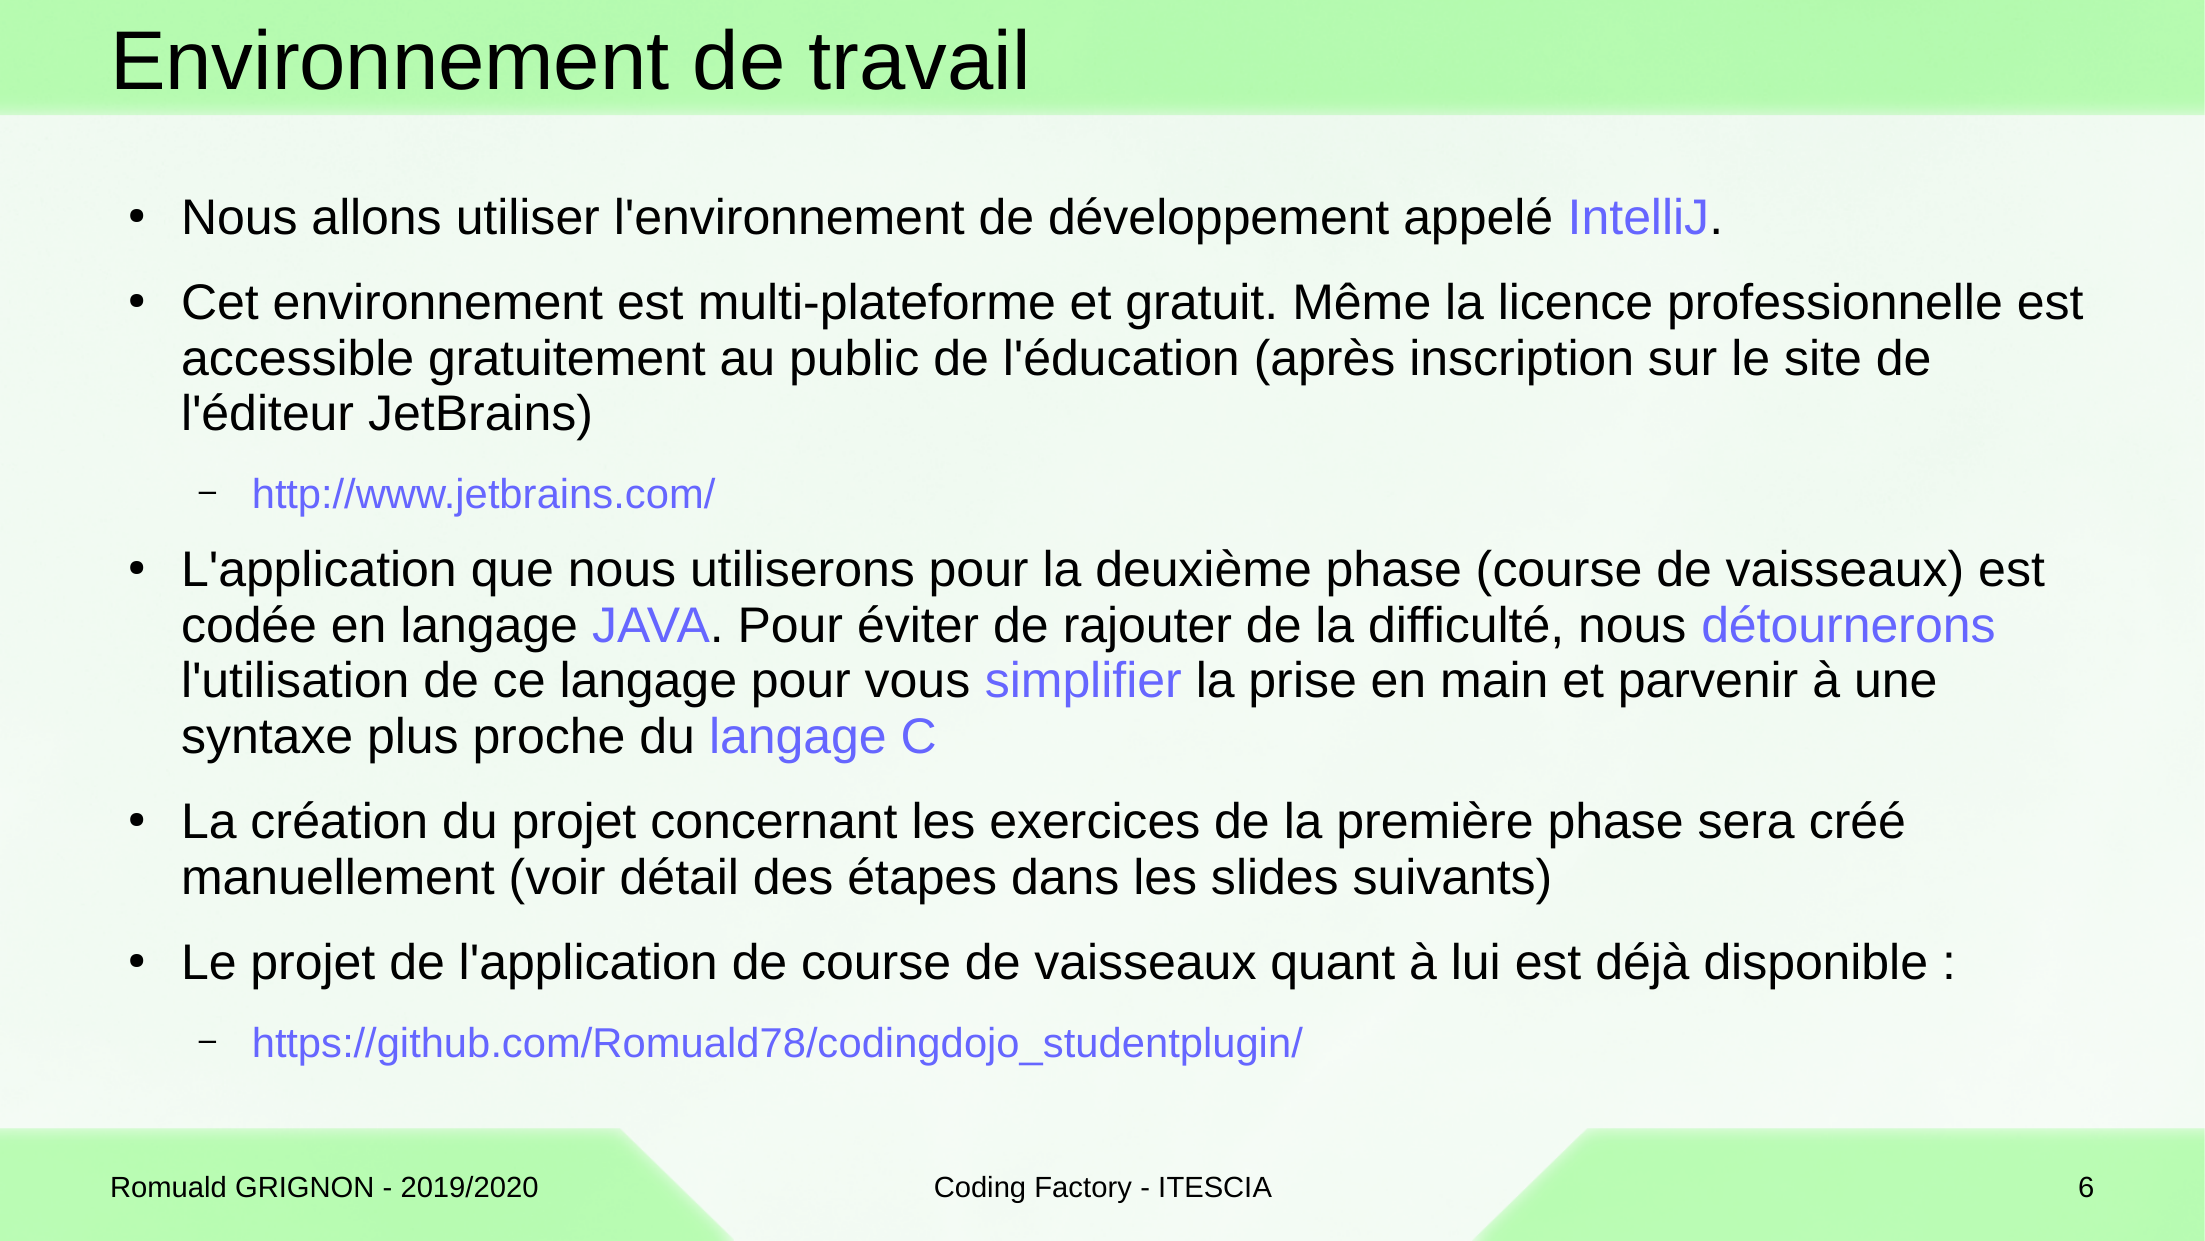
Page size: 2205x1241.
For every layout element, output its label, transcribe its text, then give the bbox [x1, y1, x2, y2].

list Nous allons utiliser l'environnement de développement appelé IntelliJ. Cet environnement est multi-plateforme et gratuit. Même la licence professionnelle est accessible gratuitement au public de l'éducation (après inscription sur le site de l'éditeur JetBrains) http://www.jetbrains.com/ L'application que nous utiliserons pour la deuxième phase (course de vaisseaux) est codée en langage JAVA. Pour éviter de rajouter de la difficulté, nous détournerons l'utilisation de ce langage pour vous simplifier la prise en main et parvenir à une syntaxe plus proche du langage C La création du projet concernant les exercices de la première phase sera créé manuellement (voir détail des étapes dans les slides suivants) Le projet de l'application de course de vaisseaux quant à lui est déjà disponible : https://github.com/Romuald78/codingdojo_studentplugin/ [110, 259, 2095, 1067]
title Environnement de travail [110, 49, 2095, 257]
picture [0, 0, 2205, 1241]
